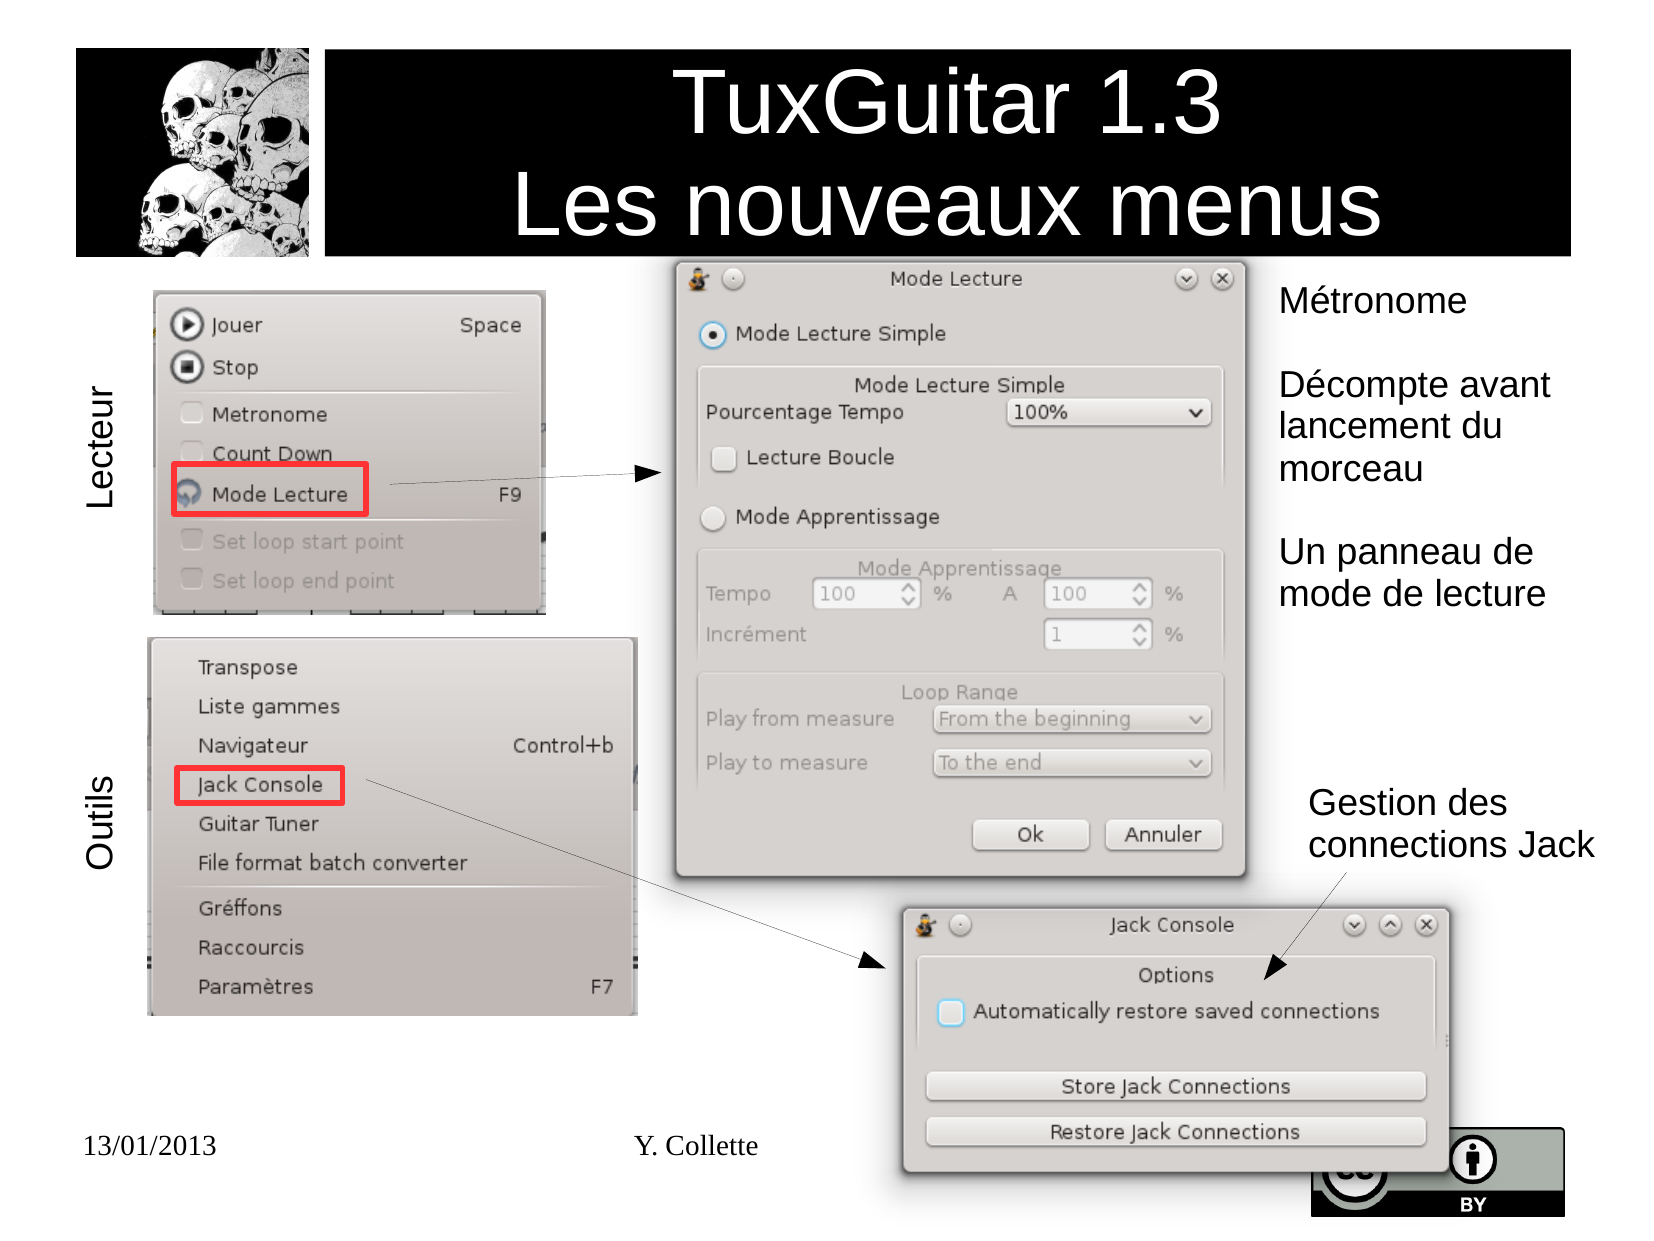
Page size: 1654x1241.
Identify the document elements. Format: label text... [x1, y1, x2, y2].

picture [153, 290, 546, 615]
text_box Gestion des connections Jack [1293, 773, 1613, 873]
text_box Outils [70, 755, 128, 886]
picture [76, 48, 309, 257]
text_box Métronome Décompte avant lancement du morceau Un panneau de mode de lecture [1263, 271, 1595, 623]
picture [147, 200, 1565, 1235]
title TuxGuitar 1.3 Les nouveaux menus [324, 49, 1571, 257]
text_box Lecteur [70, 366, 128, 526]
